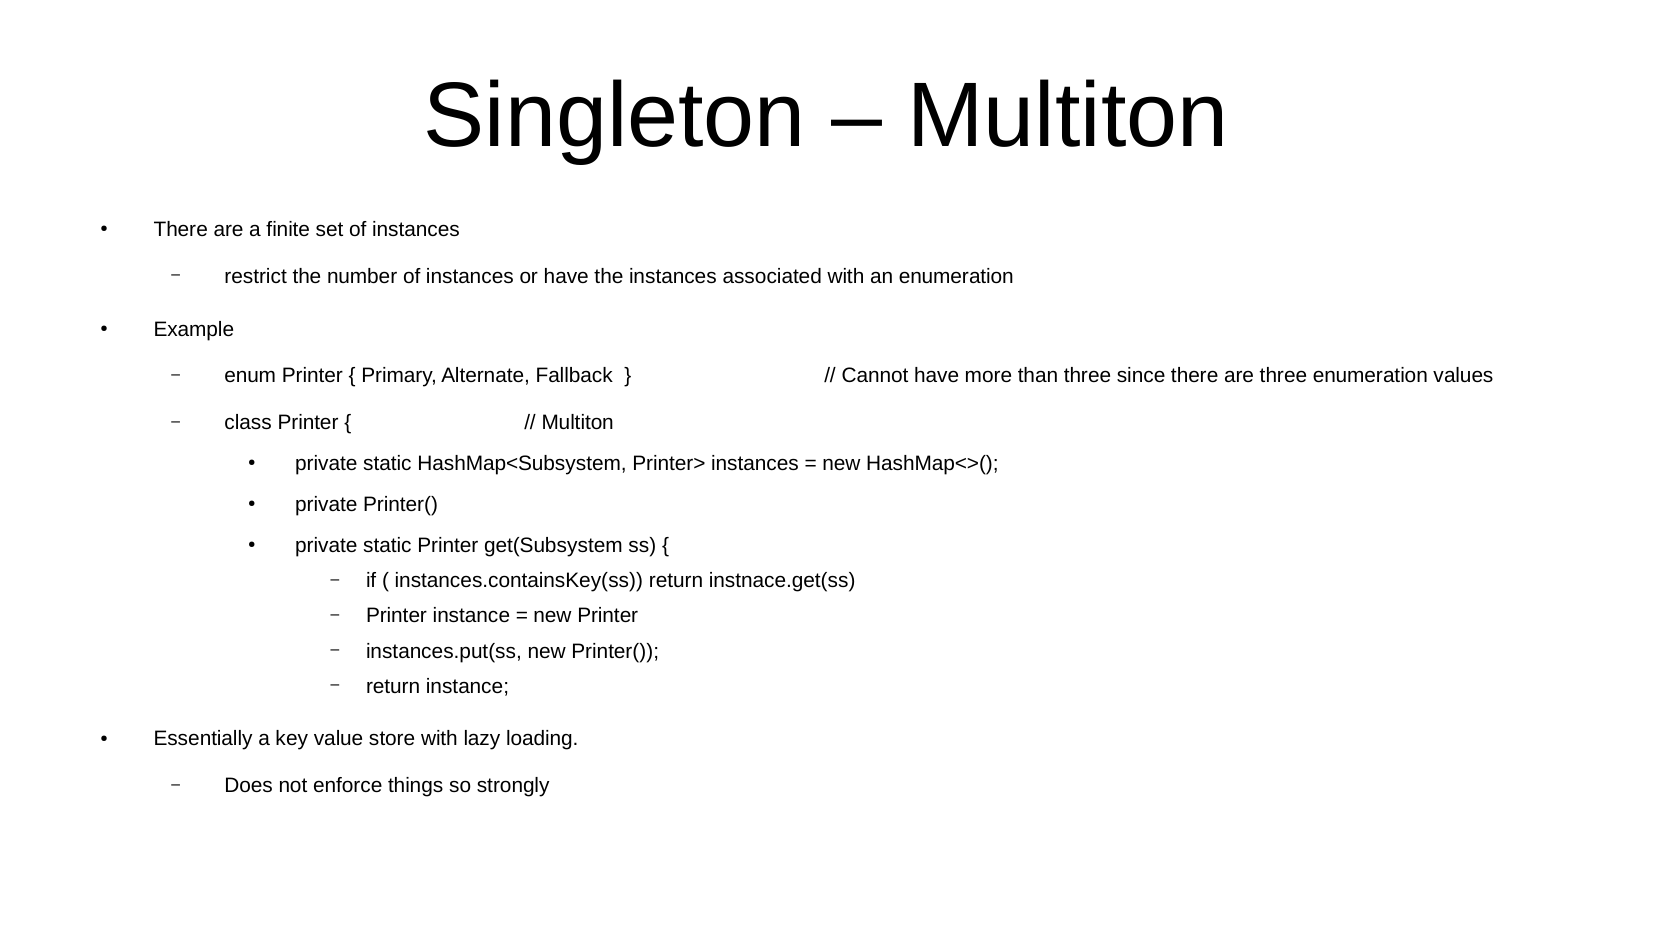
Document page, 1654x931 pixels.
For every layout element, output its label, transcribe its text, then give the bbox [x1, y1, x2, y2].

title Singleton – Multiton [82, 37, 1571, 193]
list There are a finite set of instances restrict the number of instances or have the instances associated with an enumeration Example enum Printer { Primary, Alternate, Fallback } // Cannot have more than three since there are three enumeration values class Printer { // Multiton private static HashMap<Subsystem, Printer> instances = new HashMap<>(); private Printer() private static Printer get(Subsystem ss) { if ( instances.containsKey(ss)) return instnace.get(ss) Printer instance = new Printer instances.put(ss, new Printer()); return instance; Essentially a key value store with lazy loading. Does not enforce things so strongly [82, 217, 1636, 901]
